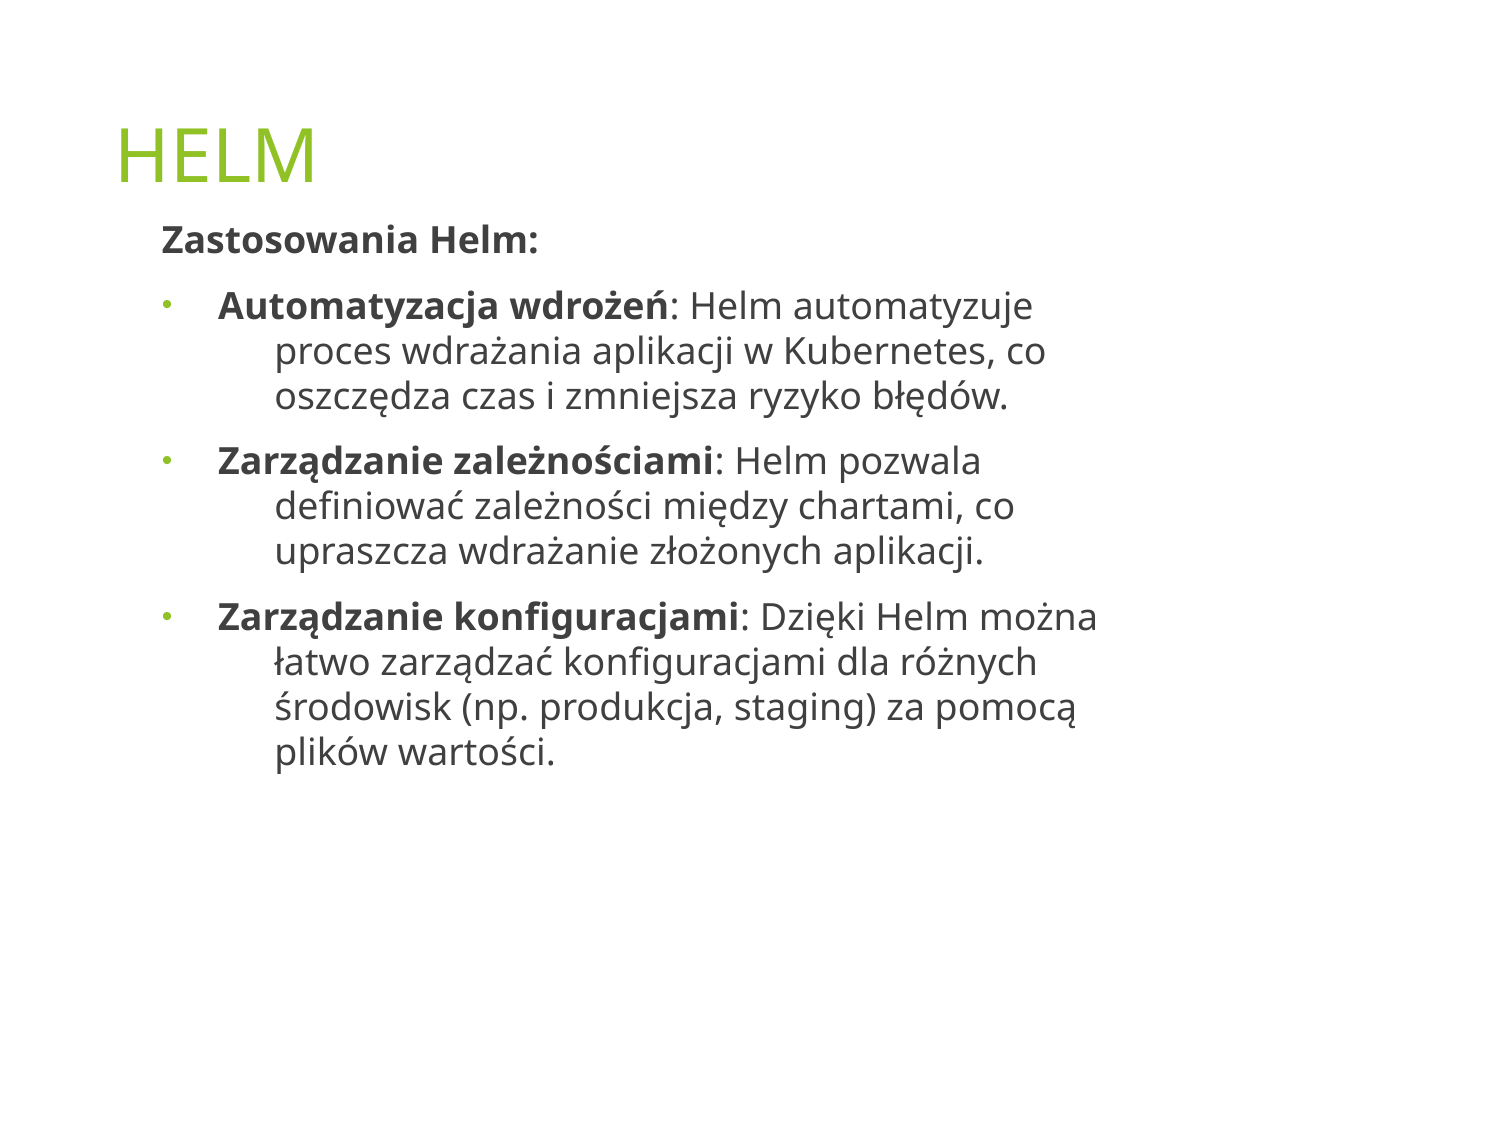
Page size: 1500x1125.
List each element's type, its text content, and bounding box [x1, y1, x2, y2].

list Zastosowania Helm: Automatyzacja wdrożeń: Helm automatyzuje proces wdrażania aplikacji w Kubernetes, co oszczędza czas i zmniejsza ryzyko błędów. Zarządzanie zależnościami: Helm pozwala definiować zależności między chartami, co upraszcza wdrażanie złożonych aplikacji. Zarządzanie konfiguracjami: Dzięki Helm można łatwo zarządzać konfiguracjami dla różnych środowisk (np. produkcja, staging) za pomocą plików wartości. [146, 208, 1174, 989]
title HELM [99, 99, 1142, 317]
